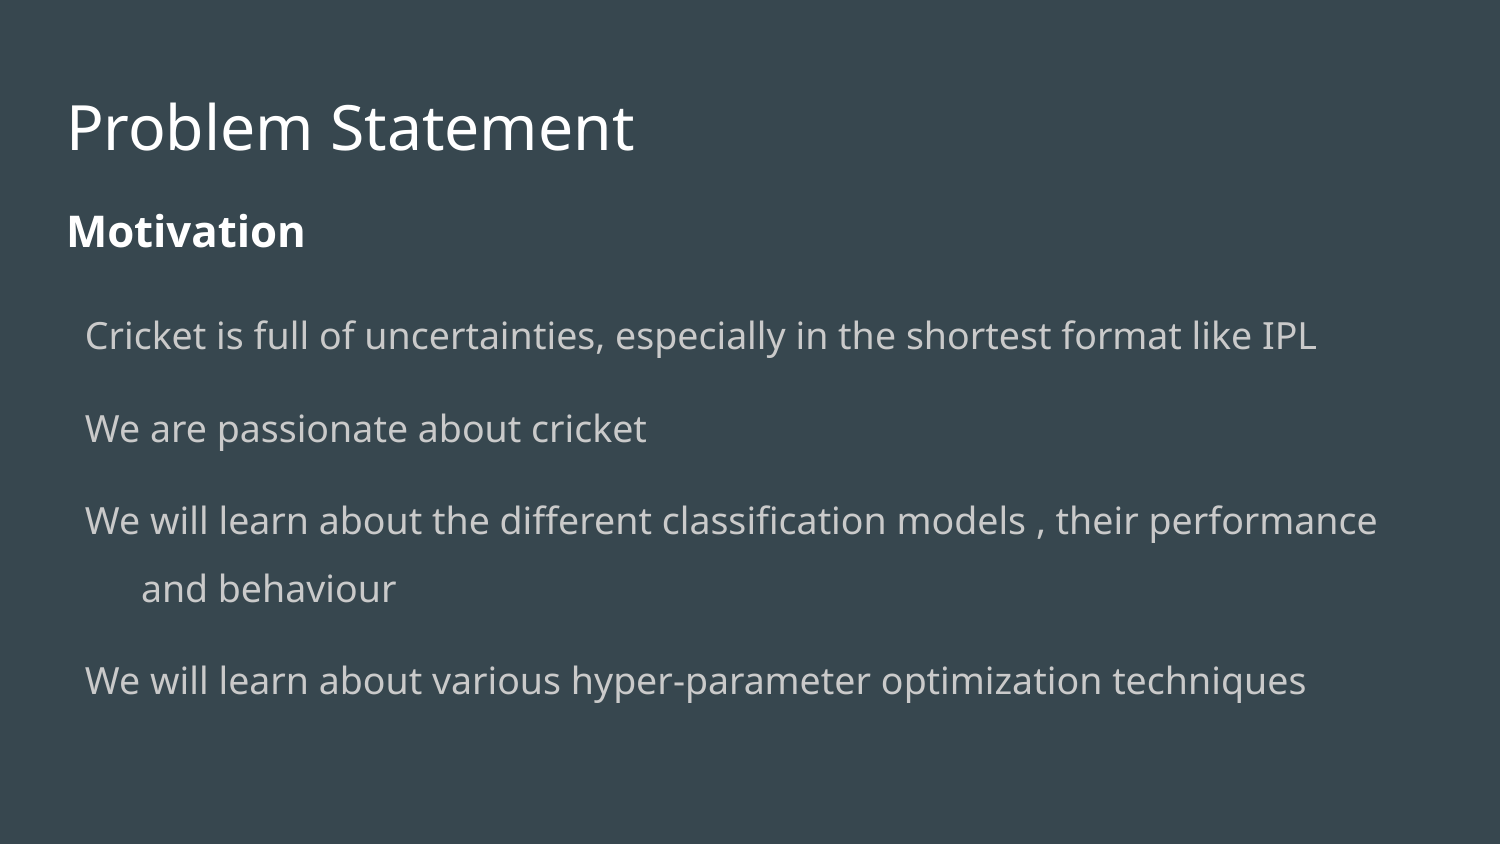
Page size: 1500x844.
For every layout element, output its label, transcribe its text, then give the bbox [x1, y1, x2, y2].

list Motivation Cricket is full of uncertainties, especially in the shortest format like IPL We are passionate about cricket We will learn about the different classification models , their performance and behaviour We will learn about various hyper-parameter optimization techniques [51, 189, 1449, 750]
title Problem Statement [51, 72, 1449, 167]
